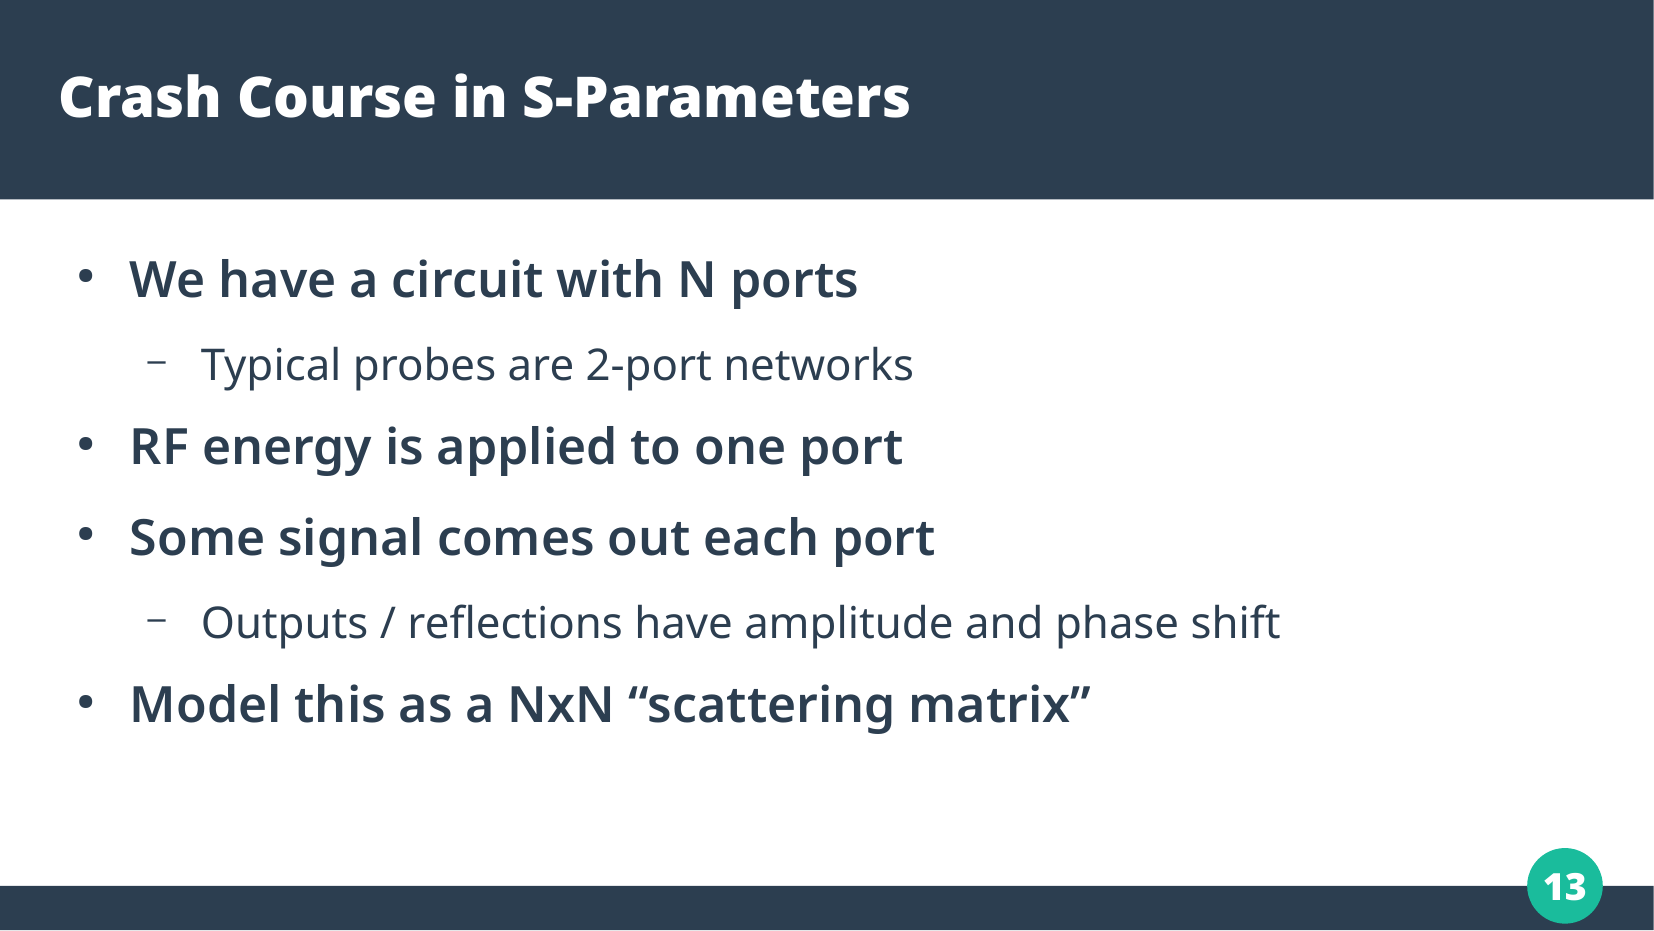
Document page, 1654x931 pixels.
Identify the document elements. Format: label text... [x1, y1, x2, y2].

list We have a circuit with N ports Typical probes are 2-port networks RF energy is applied to one port Some signal comes out each port Outputs / reflections have amplitude and phase shift Model this as a NxN “scattering matrix” [59, 243, 1595, 864]
title Crash Course in S-Parameters [59, 37, 1595, 155]
